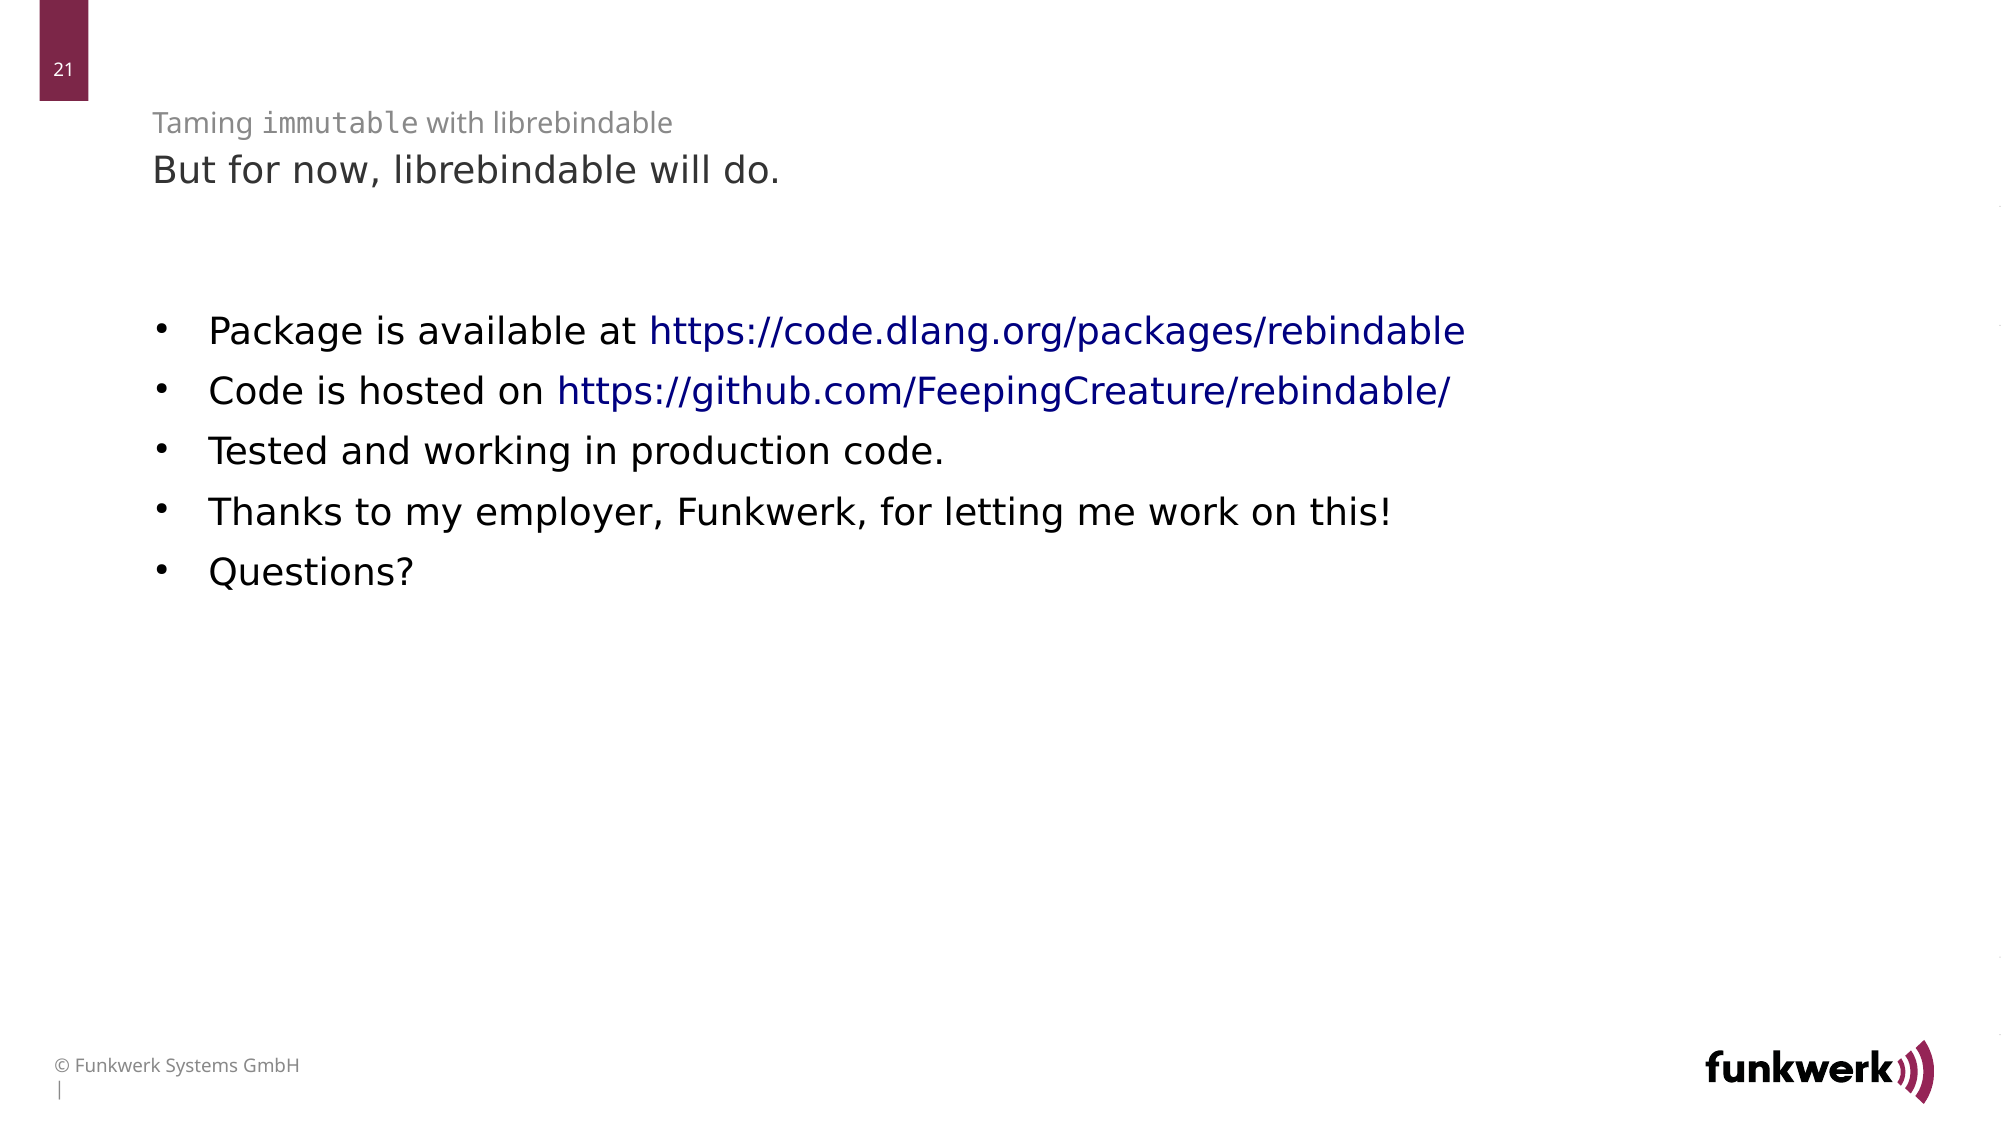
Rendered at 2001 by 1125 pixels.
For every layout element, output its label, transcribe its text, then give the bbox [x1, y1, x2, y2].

list Package is available at https://code.dlang.org/packages/rebindable Code is hosted on https://github.com/FeepingCreature/rebindable/ Tested and working in production code. Thanks to my employer, Funkwerk, for letting me work on this! Questions? [137, 307, 1850, 945]
list Taming immutable with librebindable [137, 100, 1850, 153]
text_box But for now, librebindable will do. [137, 141, 798, 201]
